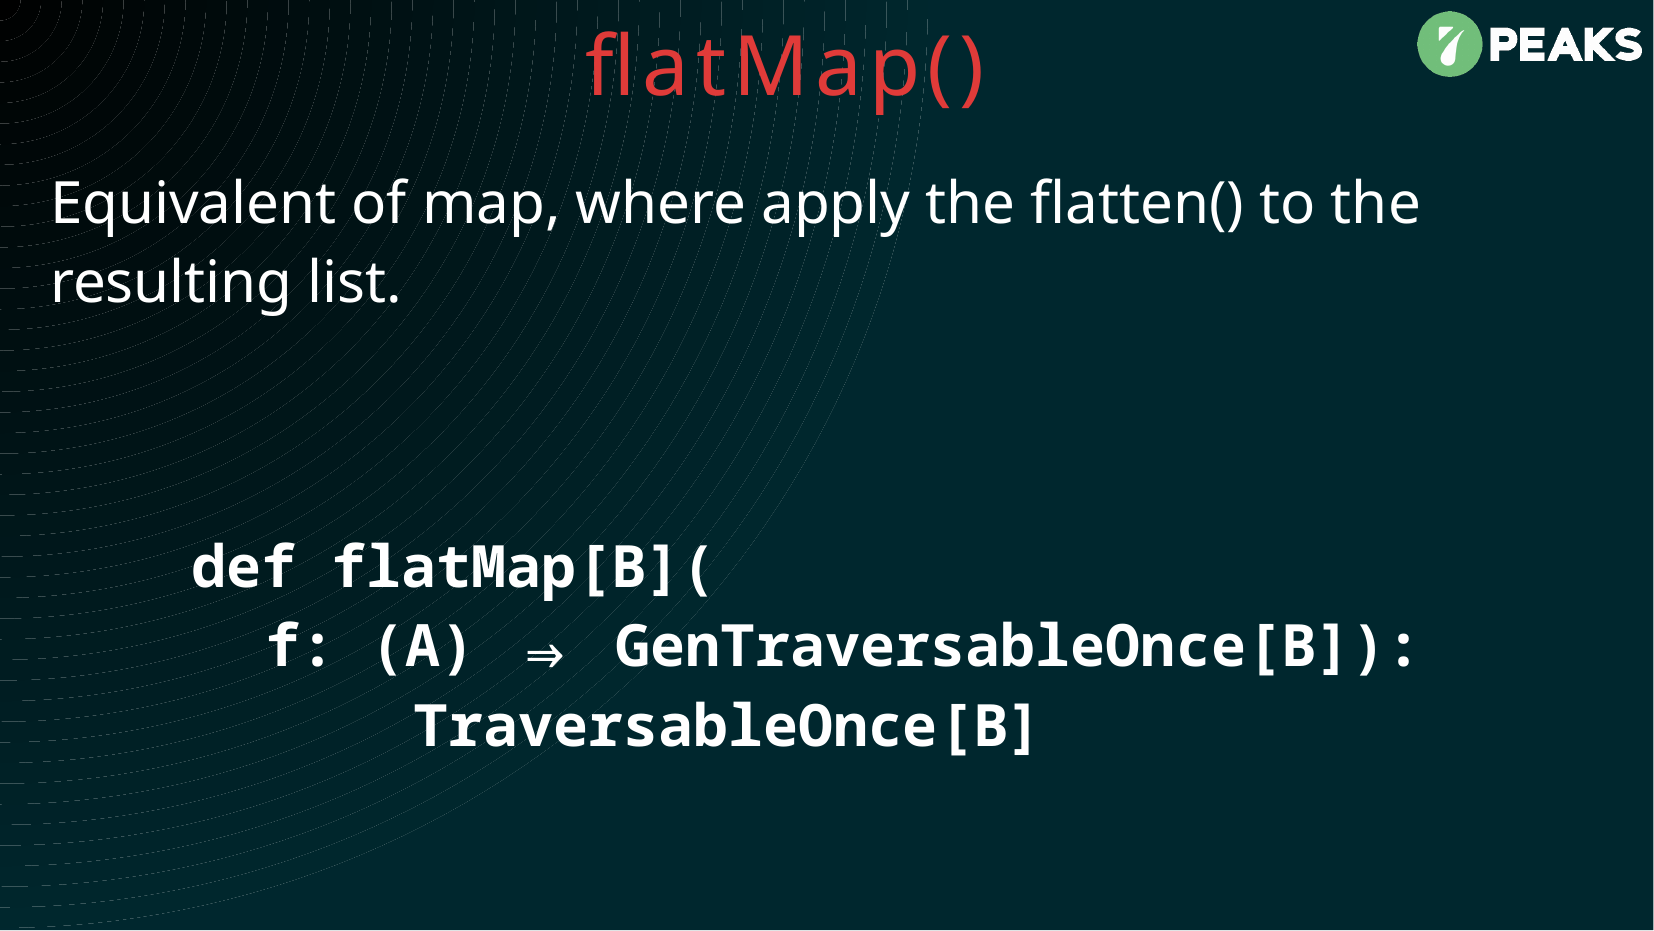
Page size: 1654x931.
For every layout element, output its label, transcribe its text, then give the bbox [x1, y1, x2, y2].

text_box flatMap() [570, 0, 1083, 153]
text_box Equivalent of map, where apply the flatten() to the resulting list. [35, 153, 1619, 426]
text_box def flatMap[B]( f: (A) ⇒ GenTraversableOnce[B]): TraversableOnce[B] [177, 517, 1453, 733]
picture [1417, 11, 1642, 77]
